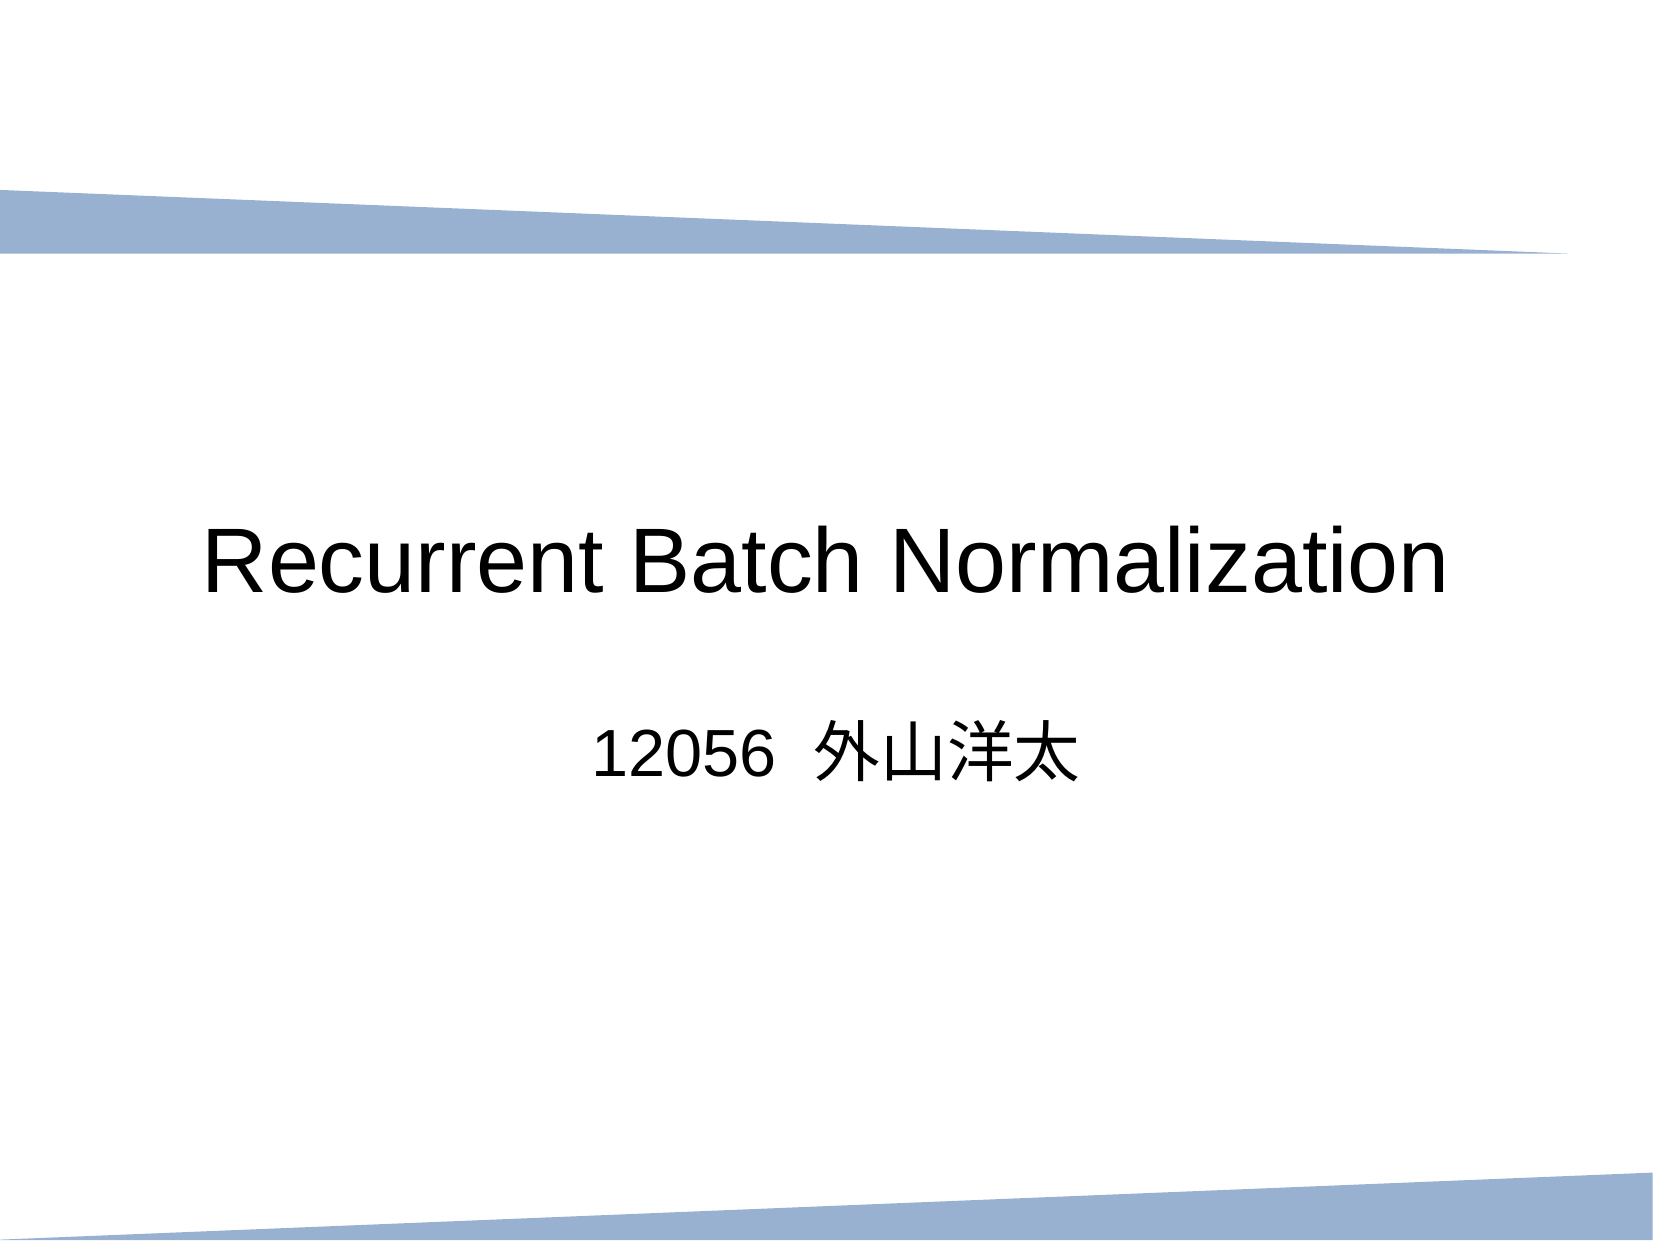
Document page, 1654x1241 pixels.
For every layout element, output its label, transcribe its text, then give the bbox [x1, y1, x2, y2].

subtitle 12056 外山洋太 [442, 673, 1211, 821]
title Recurrent Batch Normalization [82, 456, 1571, 664]
